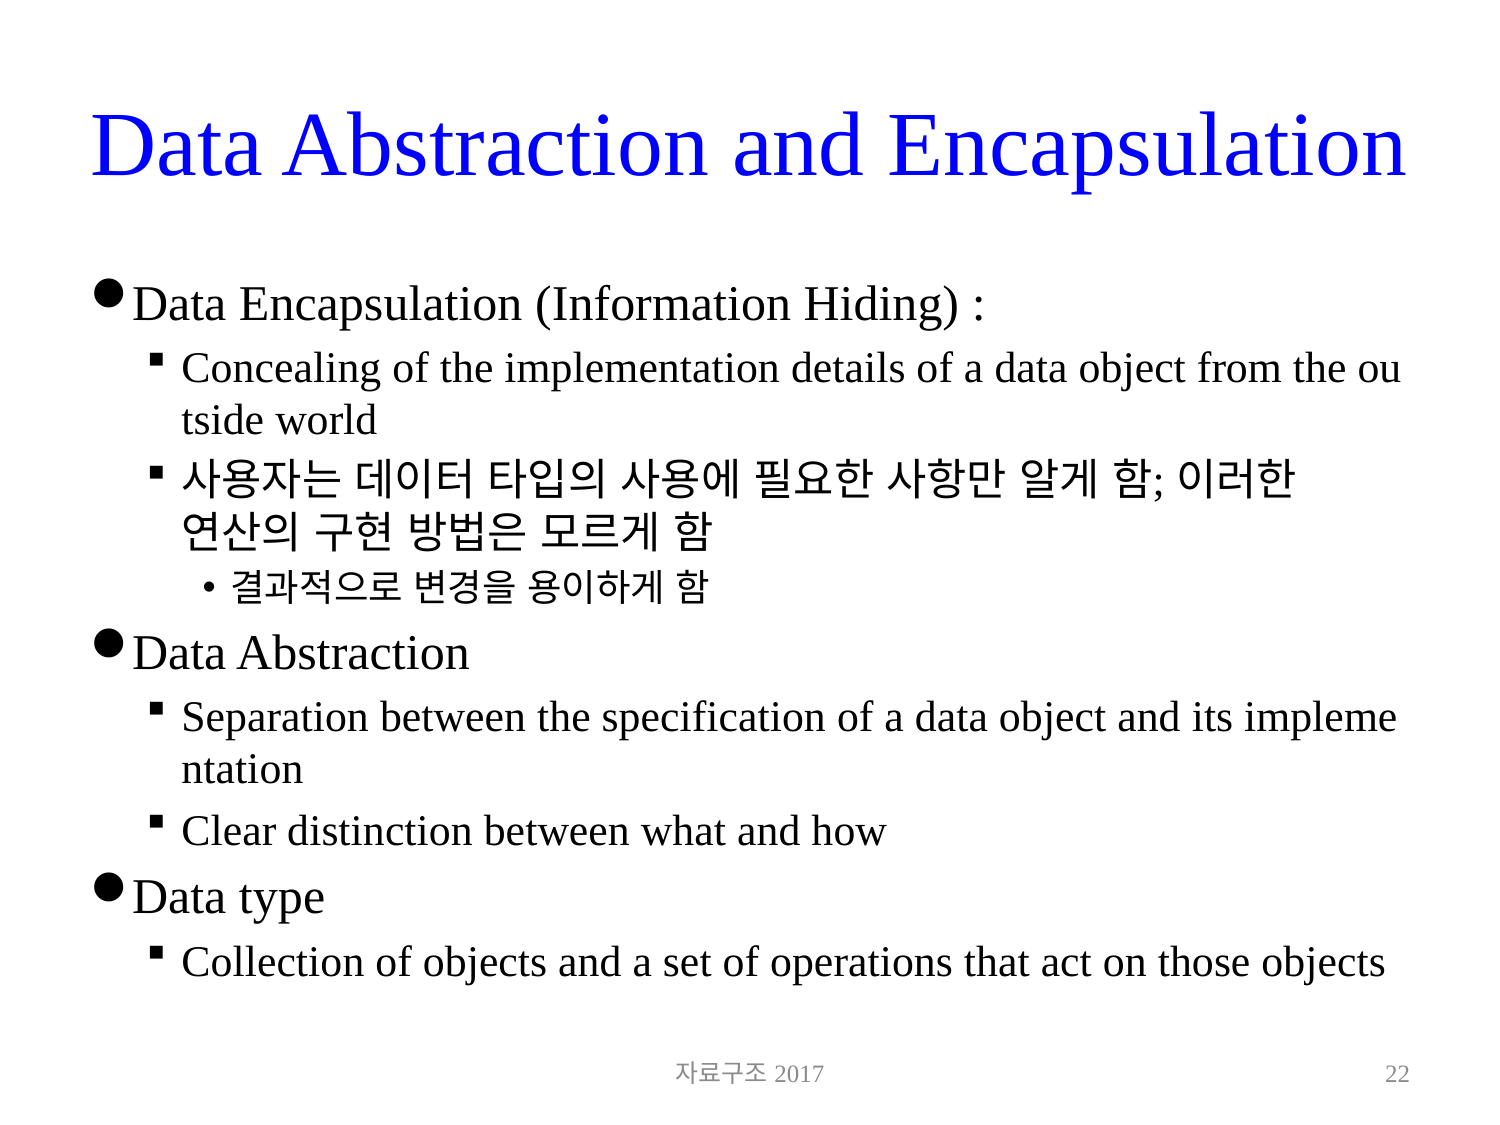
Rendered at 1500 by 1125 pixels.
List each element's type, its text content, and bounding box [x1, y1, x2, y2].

title Data Abstraction and Encapsulation [75, 45, 1425, 233]
slide_number <숫자> [1074, 1042, 1425, 1103]
list Data Encapsulation (Information Hiding) : Concealing of the implementation details of a data object from the outside world 사용자는 데이터 타입의 사용에 필요한 사항만 알게 함; 이러한 연산의 구현 방법은 모르게 함 결과적으로 변경을 용이하게 함 Data Abstraction Separation between the specification of a data object and its implementation Clear distinction between what and how Data type Collection of objects and a set of operations that act on those objects [75, 262, 1425, 1005]
footer 자료구조 2017 [512, 1042, 988, 1103]
